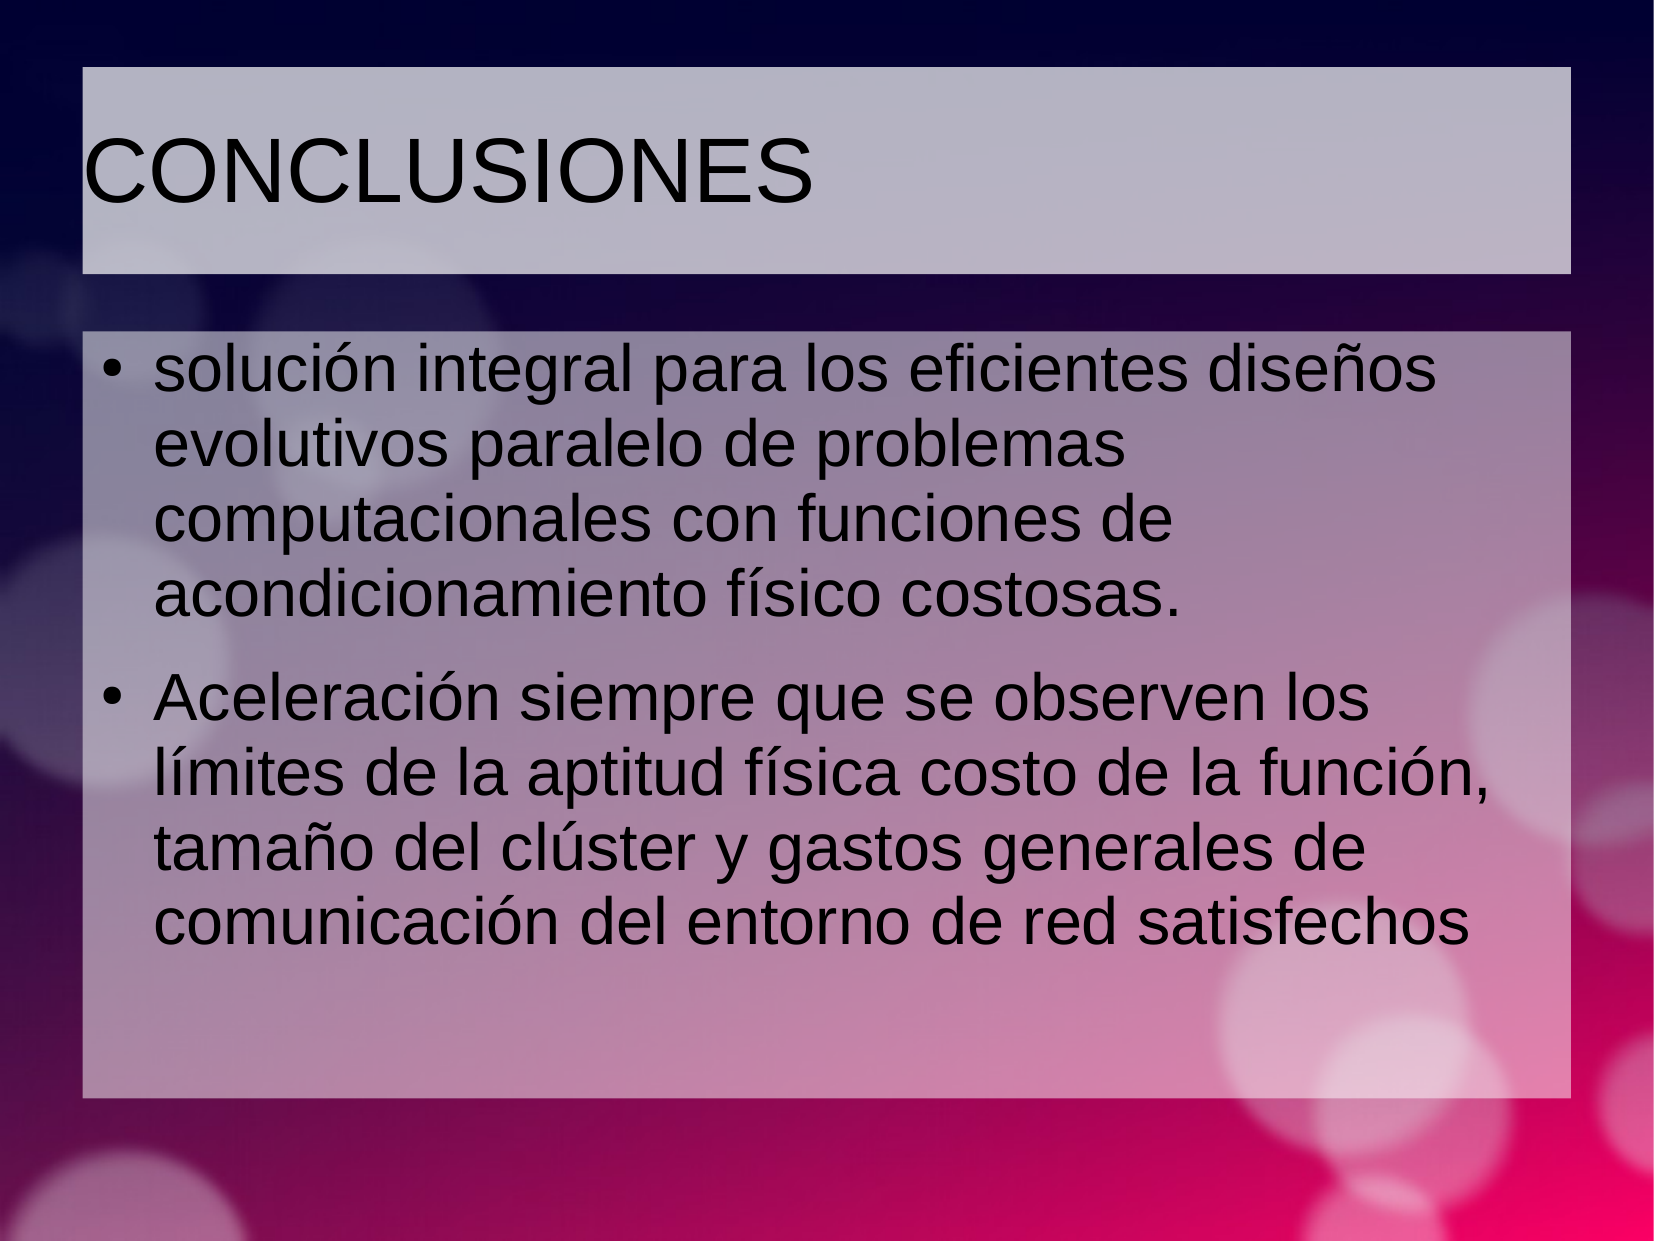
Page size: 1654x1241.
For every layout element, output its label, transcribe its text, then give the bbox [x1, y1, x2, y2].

title CONCLUSIONES [82, 67, 1571, 275]
picture [0, 0, 1654, 1241]
list solución integral para los eficientes diseños evolutivos paralelo de problemas computacionales con funciones de acondicionamiento físico costosas. Aceleración siempre que se observen los límites de la aptitud física costo de la función, tamaño del clúster y gastos generales de comunicación del entorno de red satisfechos [82, 331, 1571, 1099]
